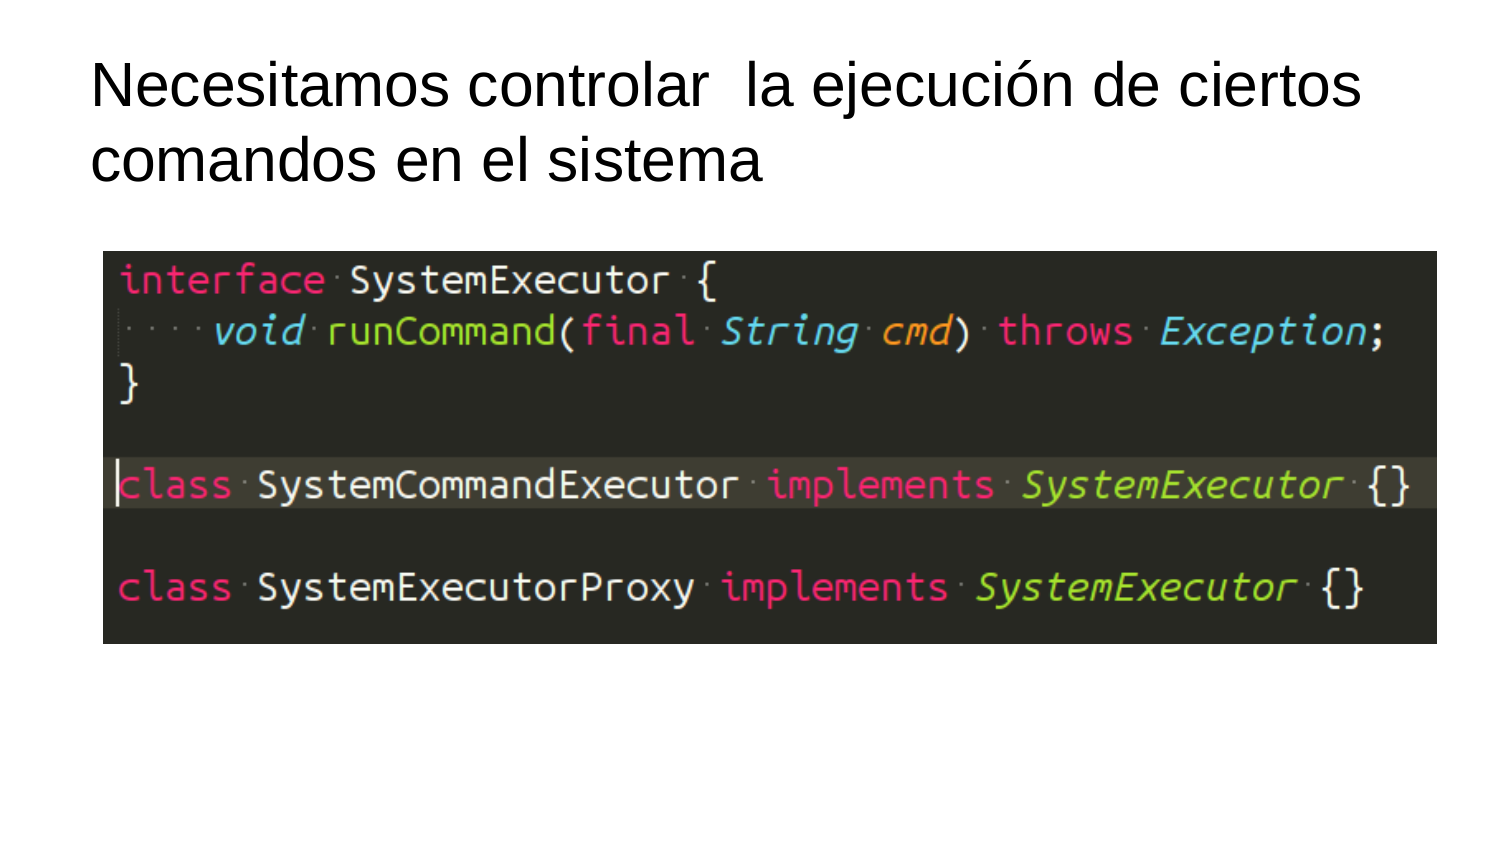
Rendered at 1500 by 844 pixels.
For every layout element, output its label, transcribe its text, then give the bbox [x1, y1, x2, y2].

list Necesitamos controlar la ejecución de ciertos comandos en el sistema [75, 29, 1425, 808]
picture [103, 251, 1437, 644]
